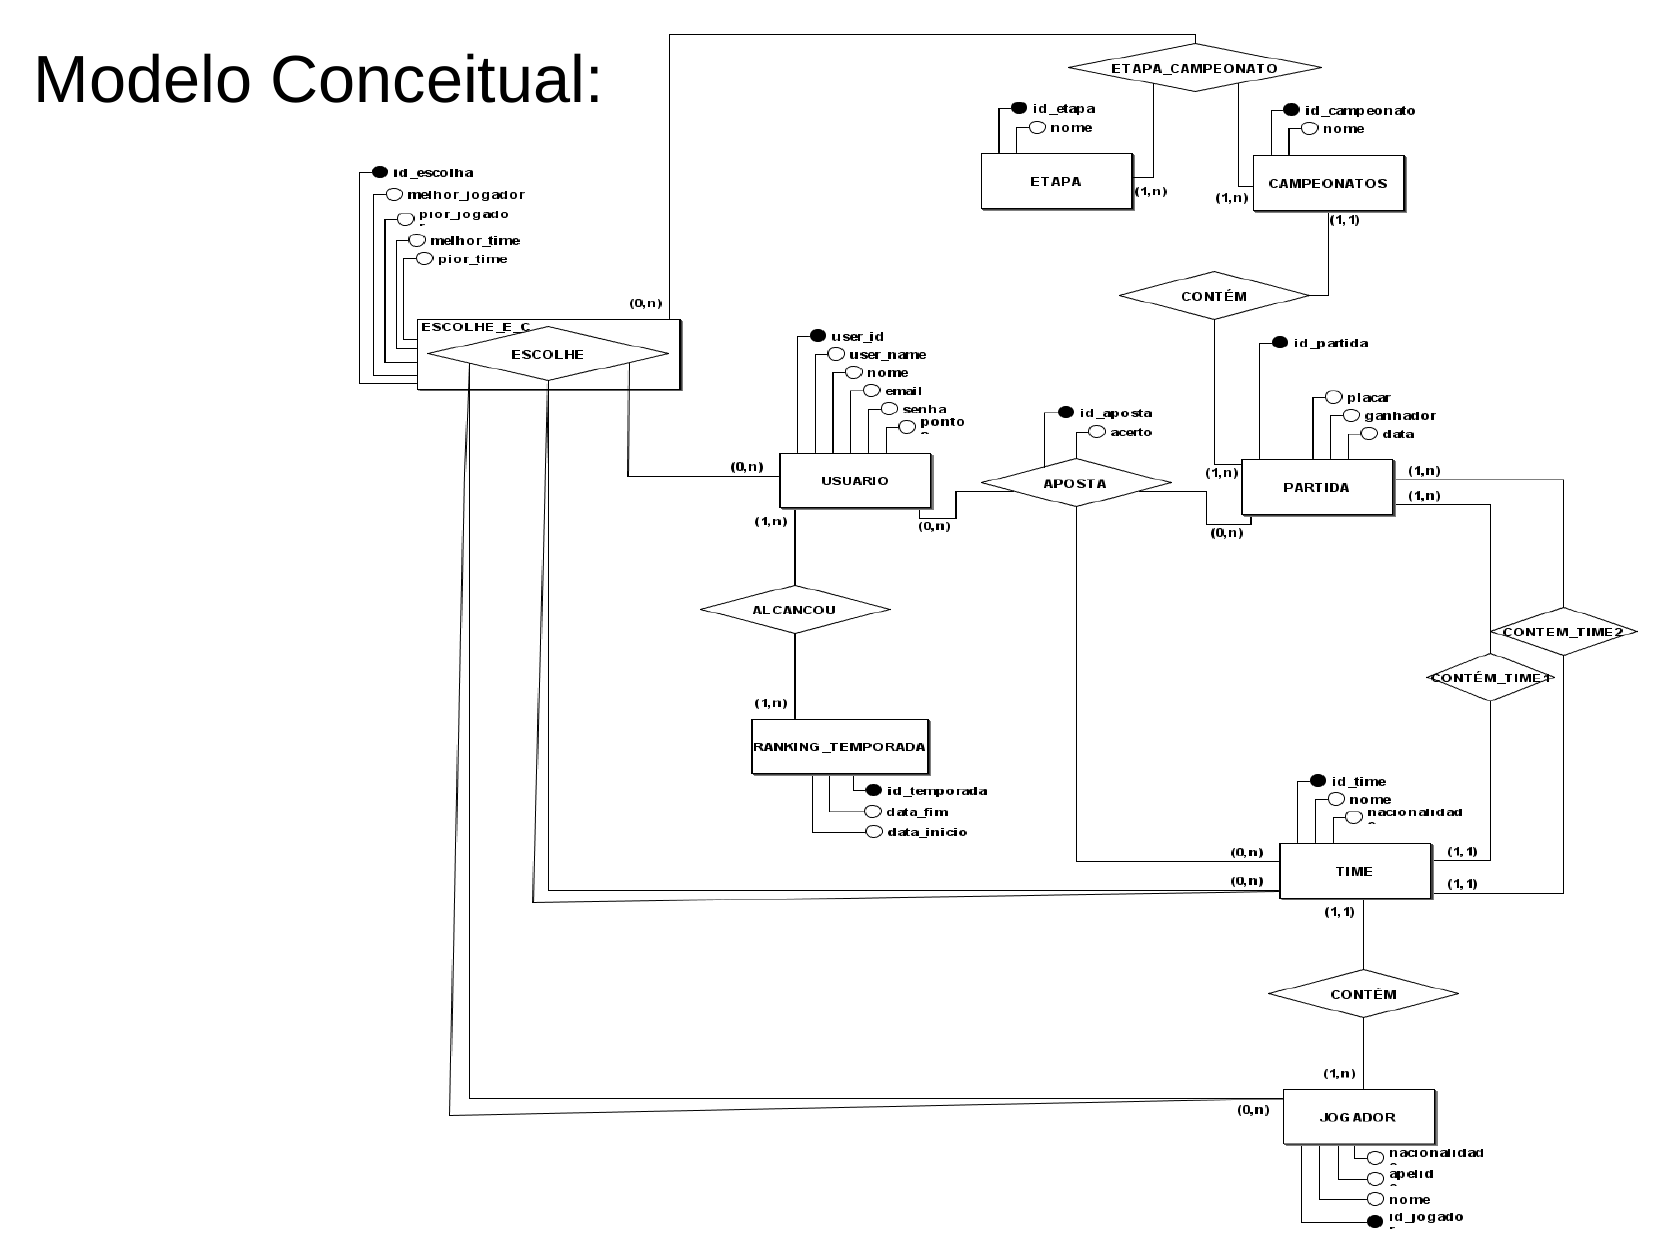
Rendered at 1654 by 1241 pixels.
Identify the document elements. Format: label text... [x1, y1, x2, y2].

picture [248, 0, 1642, 1232]
title Modelo Conceitual: [0, 0, 1063, 184]
